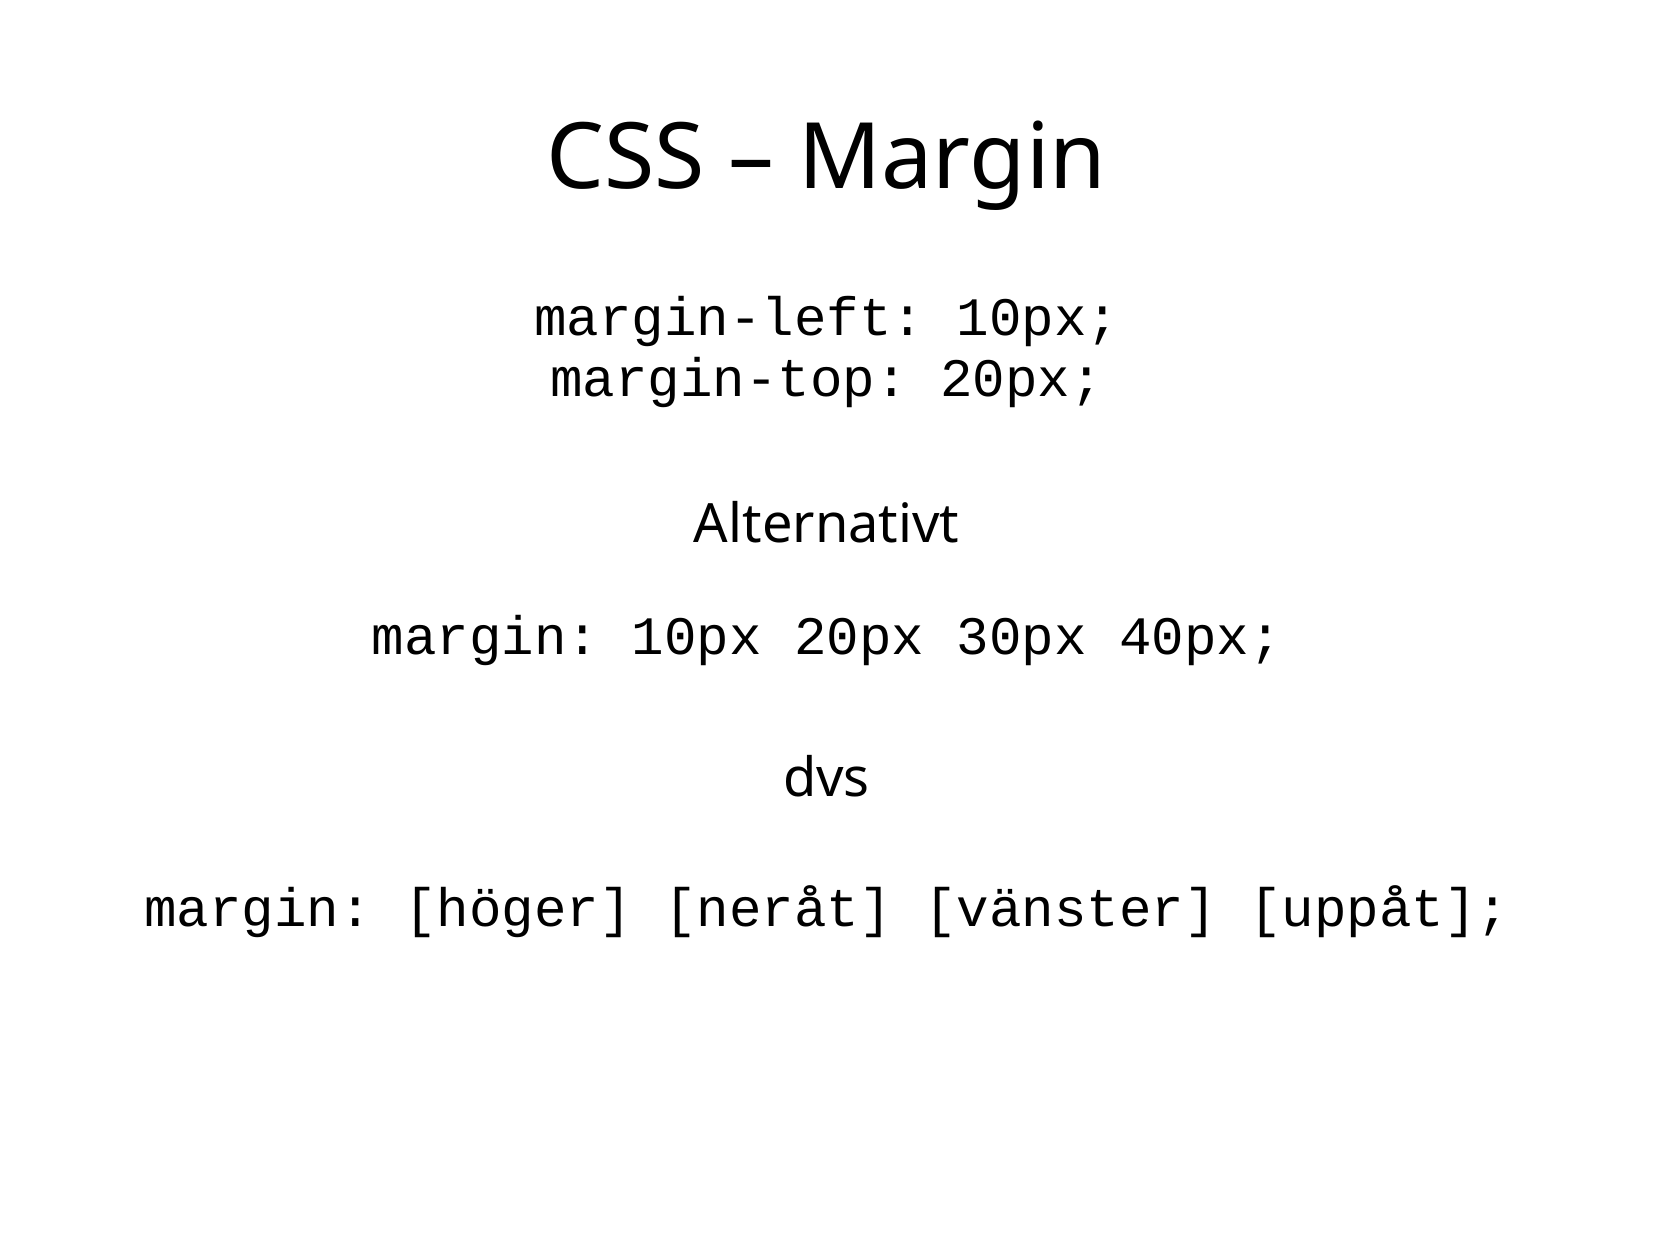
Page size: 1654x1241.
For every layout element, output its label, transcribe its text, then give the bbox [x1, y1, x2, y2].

text_box dvs [360, 738, 1294, 794]
text_box margin: 10px 20px 30px 40px; [318, 609, 1335, 733]
subtitle margin-left: 10px; margin-top: 20px; [389, 290, 1264, 414]
title CSS – Margin [82, 49, 1571, 257]
text_box margin: [höger] [neråt] [vänster] [uppåt]; [112, 880, 1542, 1005]
text_box Alternativt [360, 484, 1294, 540]
